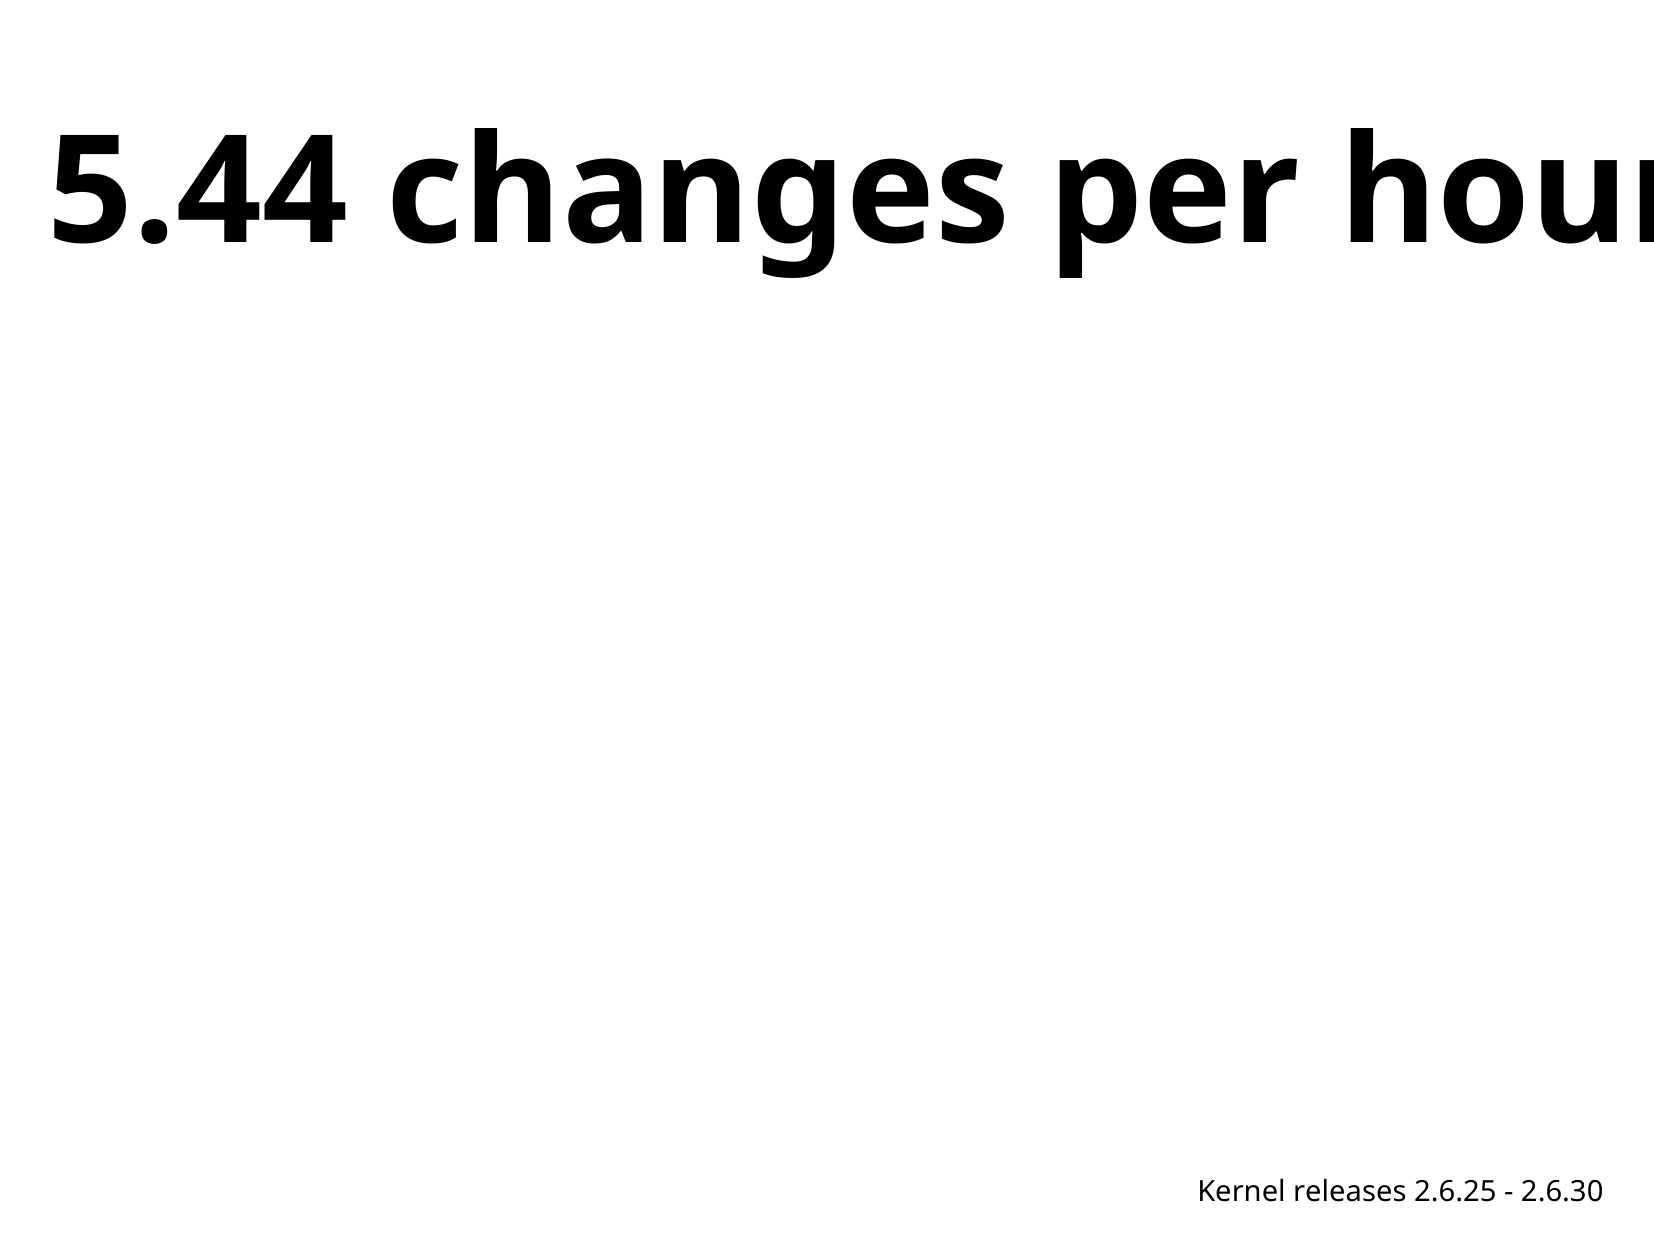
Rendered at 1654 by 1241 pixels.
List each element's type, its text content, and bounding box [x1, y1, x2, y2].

text_box 5.44 changes per hour [33, 75, 1621, 270]
text_box Kernel releases 2.6.25 - 2.6.30 [1182, 1162, 1601, 1213]
text_box 2.6.20 to 2.6.24-rc8 [1298, 1158, 1654, 1219]
